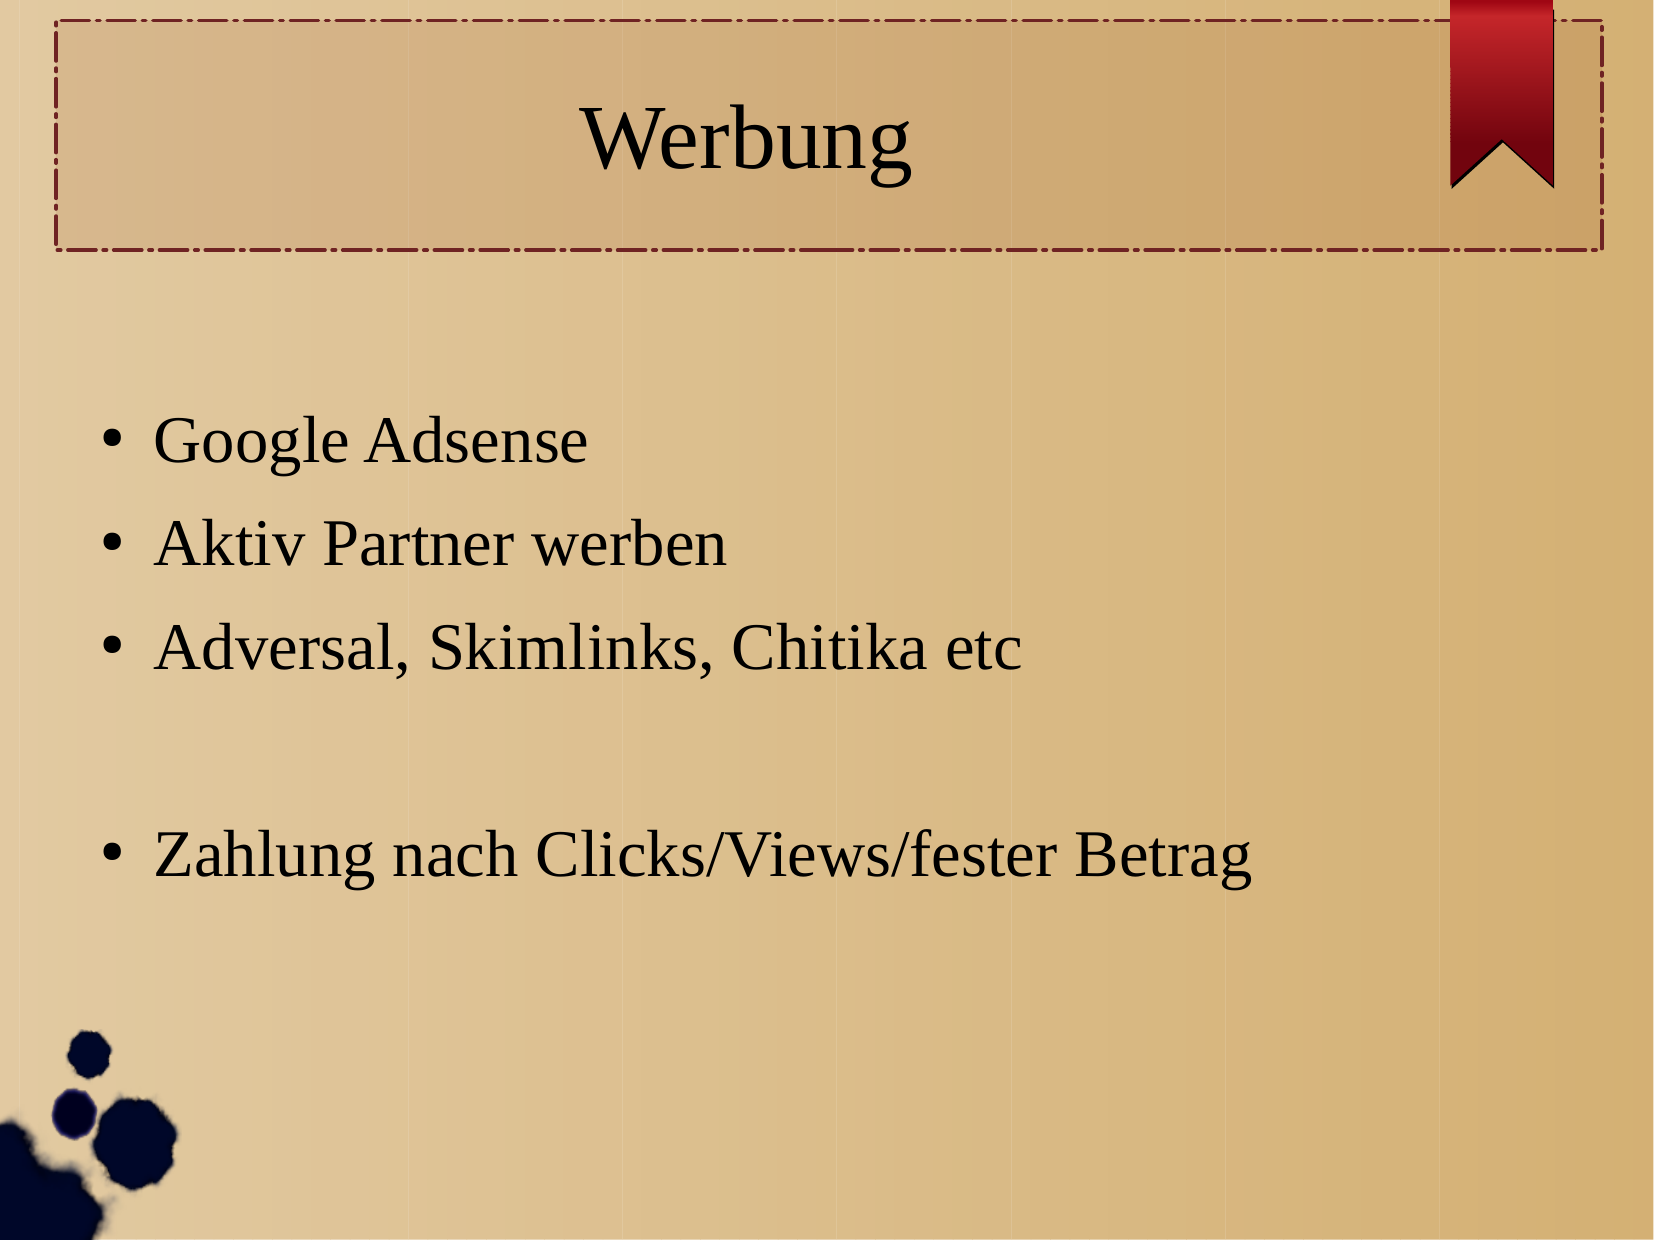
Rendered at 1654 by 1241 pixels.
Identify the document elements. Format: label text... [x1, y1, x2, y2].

list Google Adsense Aktiv Partner werben Adversal, Skimlinks, Chitika etc Zahlung nach Clicks/Views/fester Betrag [82, 299, 1571, 1019]
title Werbung [82, 47, 1412, 229]
